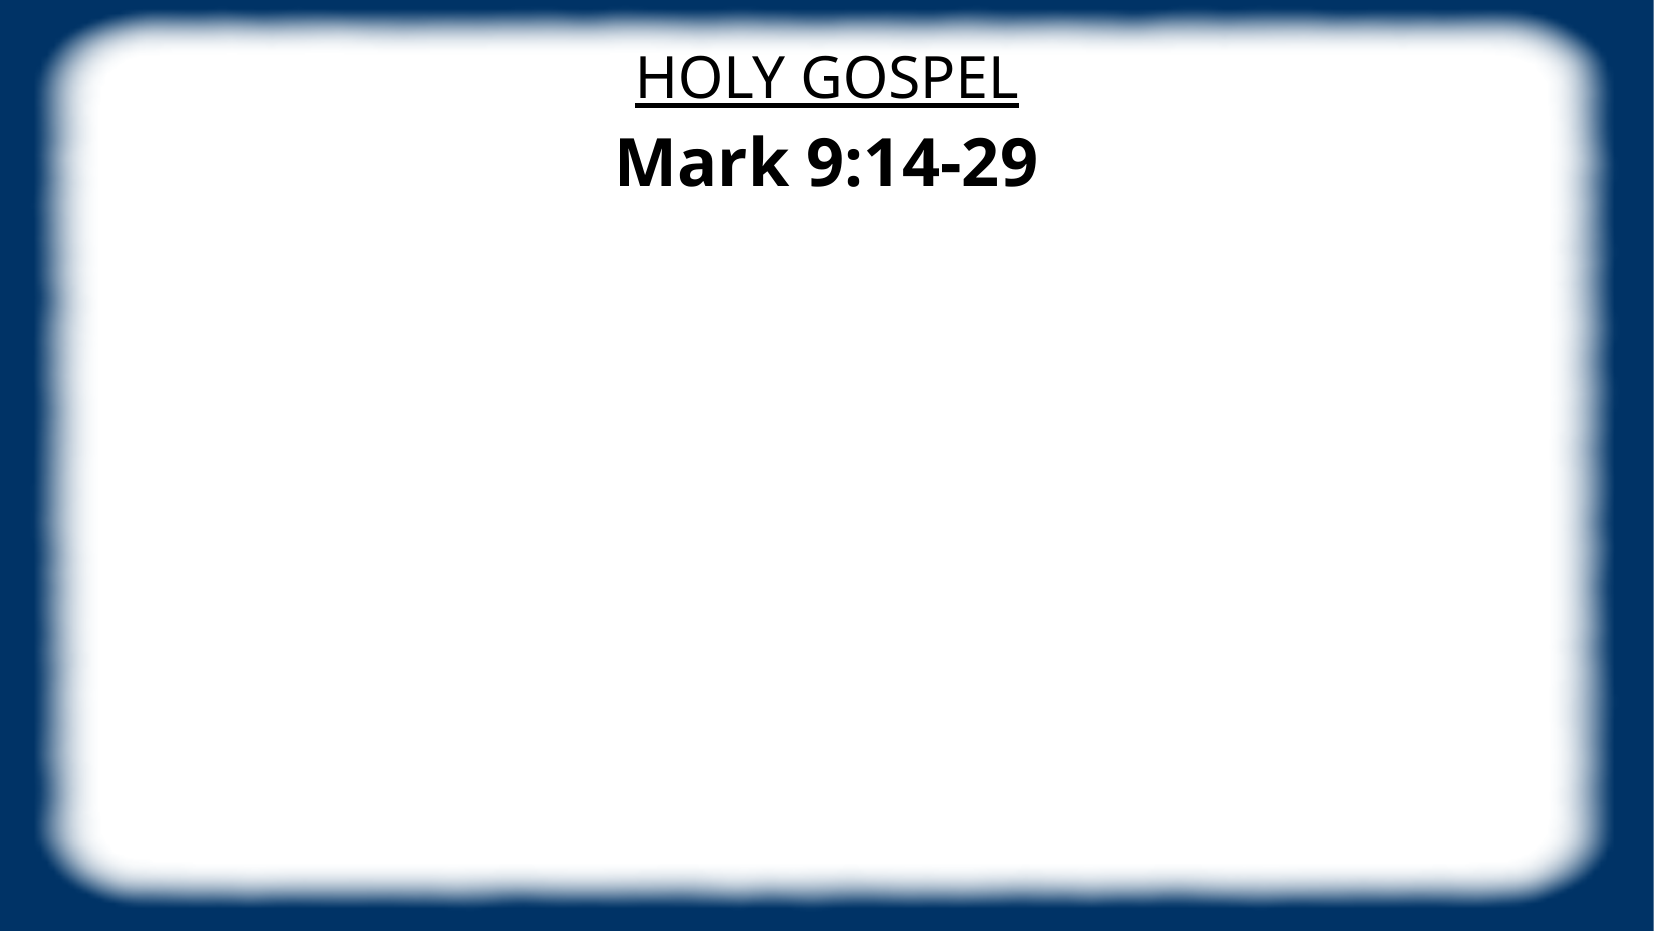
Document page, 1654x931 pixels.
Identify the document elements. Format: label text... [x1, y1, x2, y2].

title HOLY GOSPEL Mark 9:14-29 [82, 38, 1571, 205]
picture [0, 0, 1654, 931]
